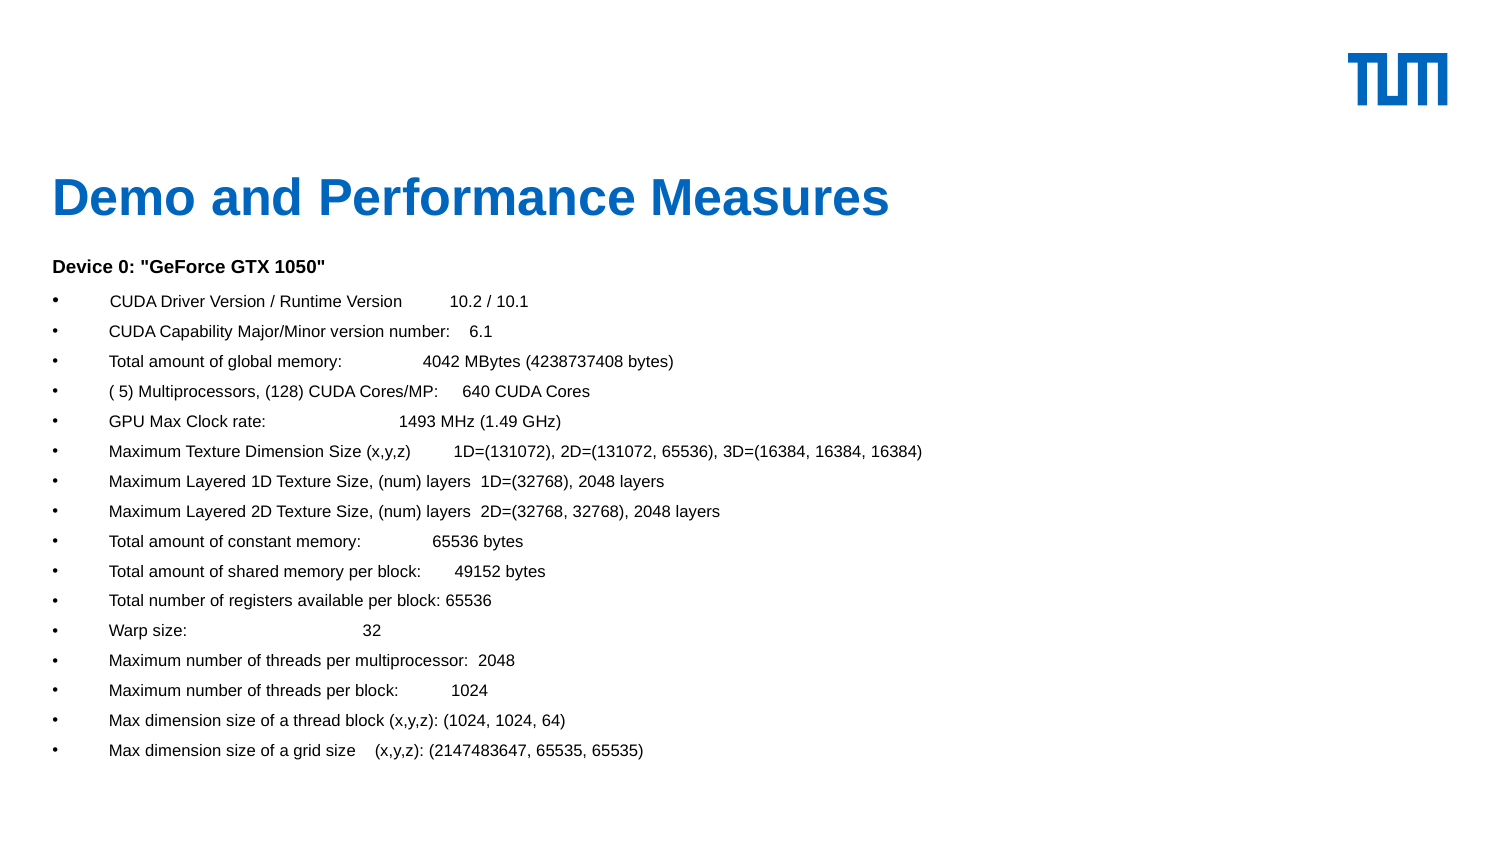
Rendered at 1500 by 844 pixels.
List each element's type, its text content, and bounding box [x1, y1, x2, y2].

list Device 0: "GeForce GTX 1050" CUDA Driver Version / Runtime Version 10.2 / 10.1 CUDA Capability Major/Minor version number: 6.1 Total amount of global memory: 4042 MBytes (4238737408 bytes) ( 5) Multiprocessors, (128) CUDA Cores/MP: 640 CUDA Cores GPU Max Clock rate: 1493 MHz (1.49 GHz) Maximum Texture Dimension Size (x,y,z) 1D=(131072), 2D=(131072, 65536), 3D=(16384, 16384, 16384) Maximum Layered 1D Texture Size, (num) layers 1D=(32768), 2048 layers Maximum Layered 2D Texture Size, (num) layers 2D=(32768, 32768), 2048 layers Total amount of constant memory: 65536 bytes Total amount of shared memory per block: 49152 bytes Total number of registers available per block: 65536 Warp size: 32 Maximum number of threads per multiprocessor: 2048 Maximum number of threads per block: 1024 Max dimension size of a thread block (x,y,z): (1024, 1024, 64) Max dimension size of a grid size (x,y,z): (2147483647, 65535, 65535) [52, 243, 1449, 793]
title Demo and Performance Measures [52, 159, 1449, 223]
